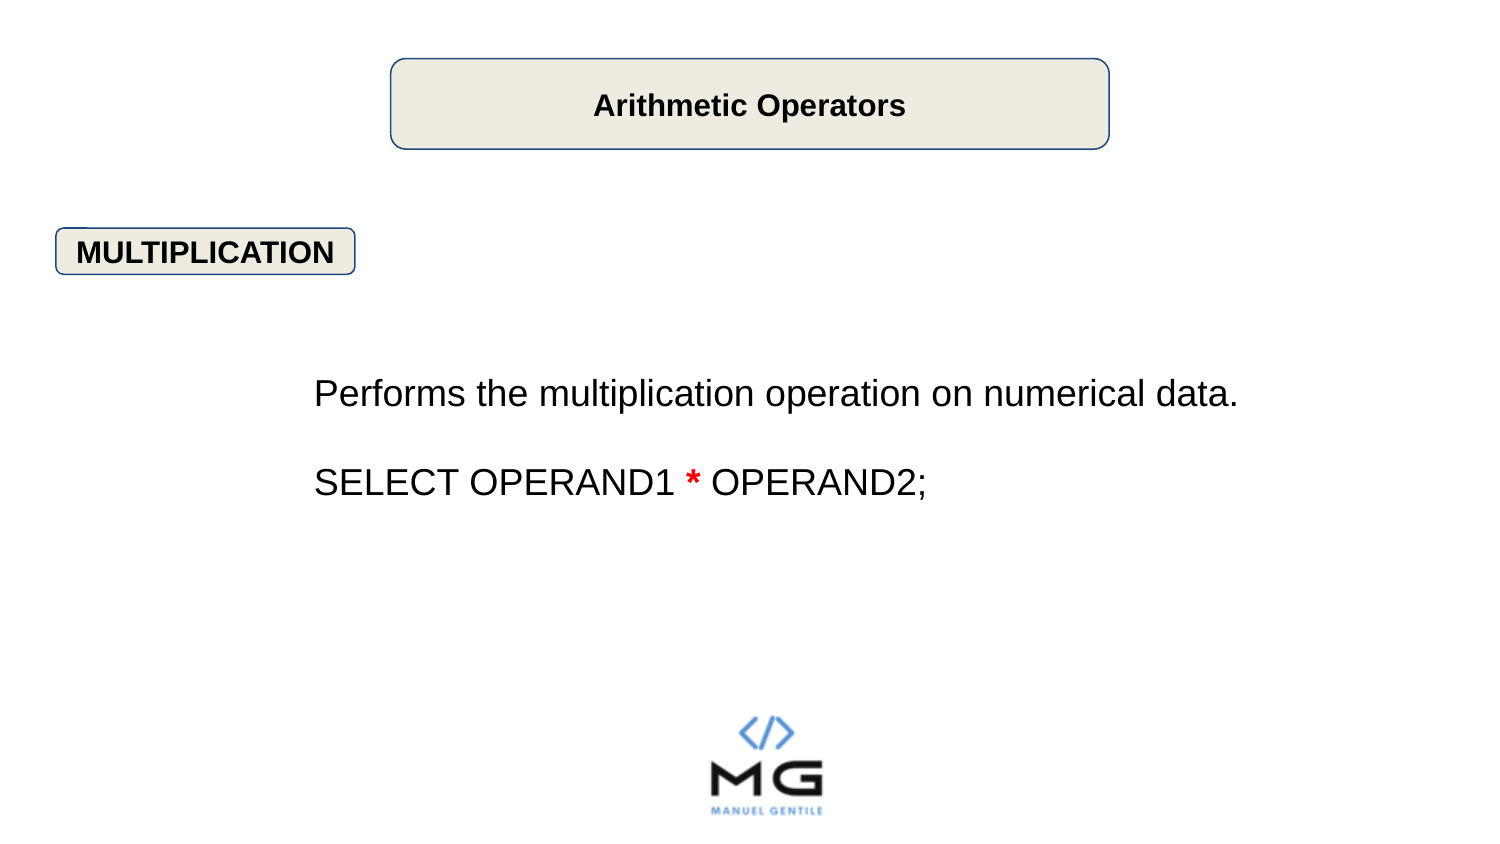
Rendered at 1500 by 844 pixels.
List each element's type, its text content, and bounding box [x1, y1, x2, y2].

text_box Performs the multiplication operation on numerical data. [298, 353, 1266, 424]
text_box MULTIPLICATION [55, 228, 355, 275]
picture [688, 687, 846, 844]
text_box Arithmetic Operators [390, 58, 1110, 150]
text_box SELECT OPERAND1 * OPERAND2; [298, 442, 1066, 512]
